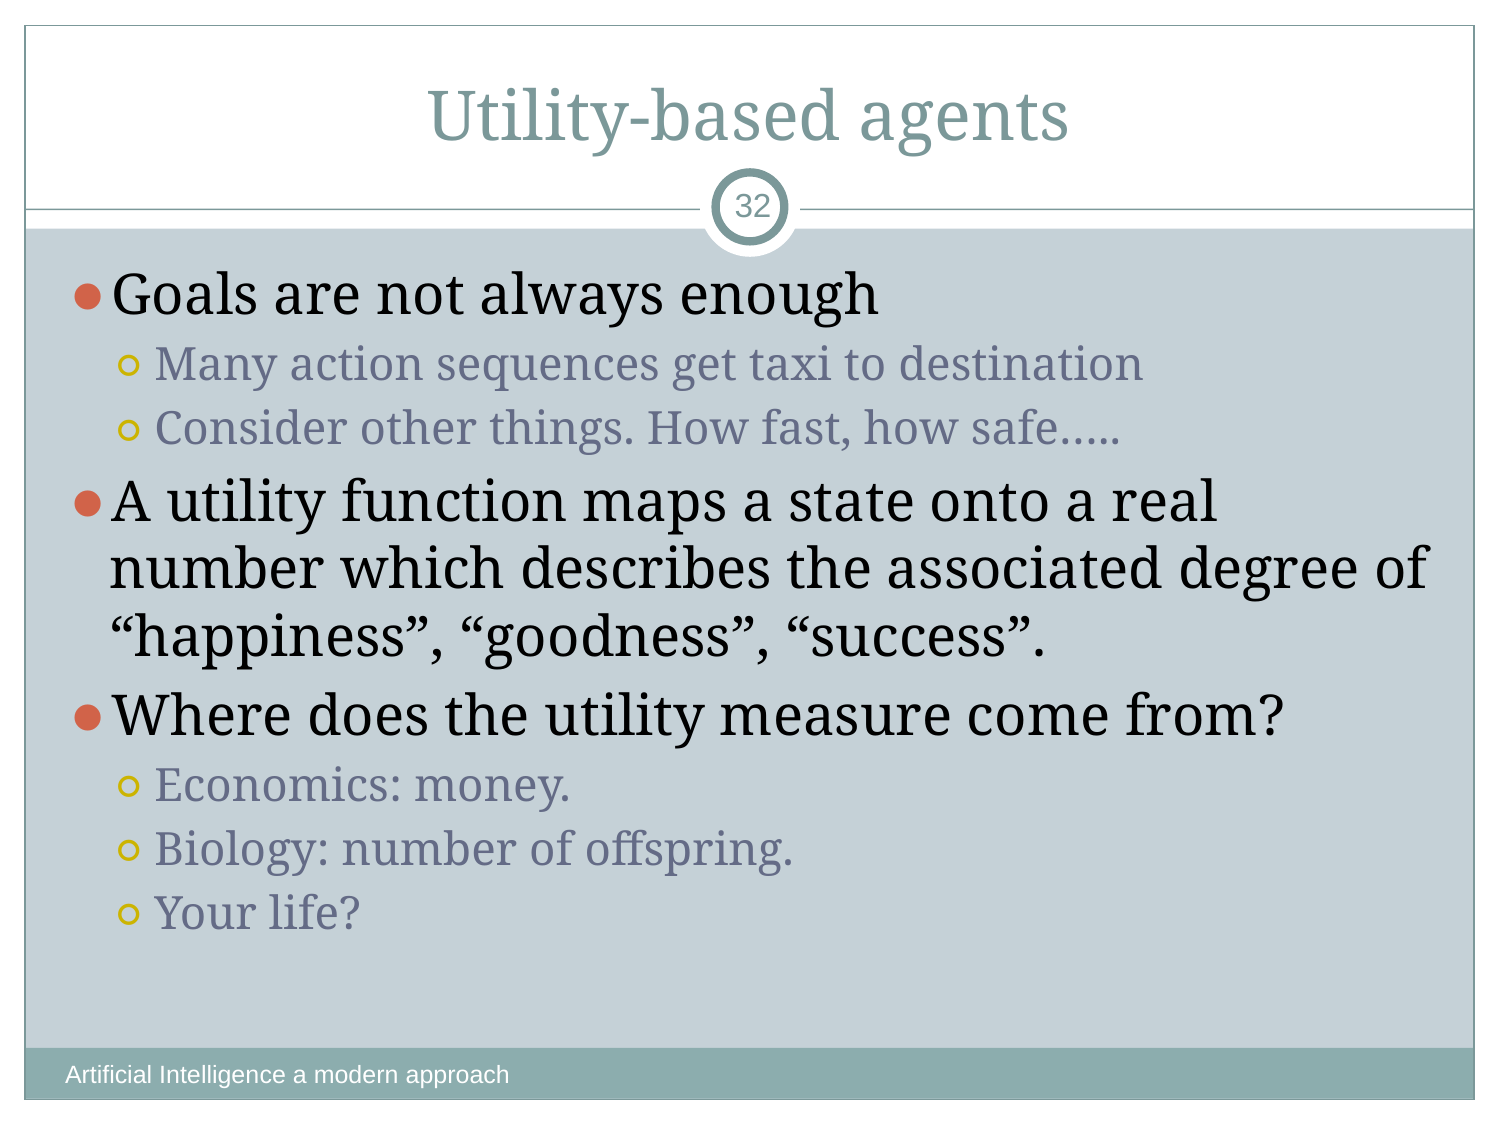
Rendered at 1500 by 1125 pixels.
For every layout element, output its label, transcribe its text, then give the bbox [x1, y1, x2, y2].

text_box <number> [715, 168, 791, 241]
text_box Artificial Intelligence a modern approach [49, 1051, 638, 1112]
title Utility-based agents [49, 37, 1450, 162]
list Goals are not always enough Many action sequences get taxi to destination Consider other things. How fast, how safe….. A utility function maps a state onto a real number which describes the associated degree of “happiness”, “goodness”, “success”. Where does the utility measure come from? Economics: money. Biology: number of offspring. Your life? [49, 250, 1445, 1001]
